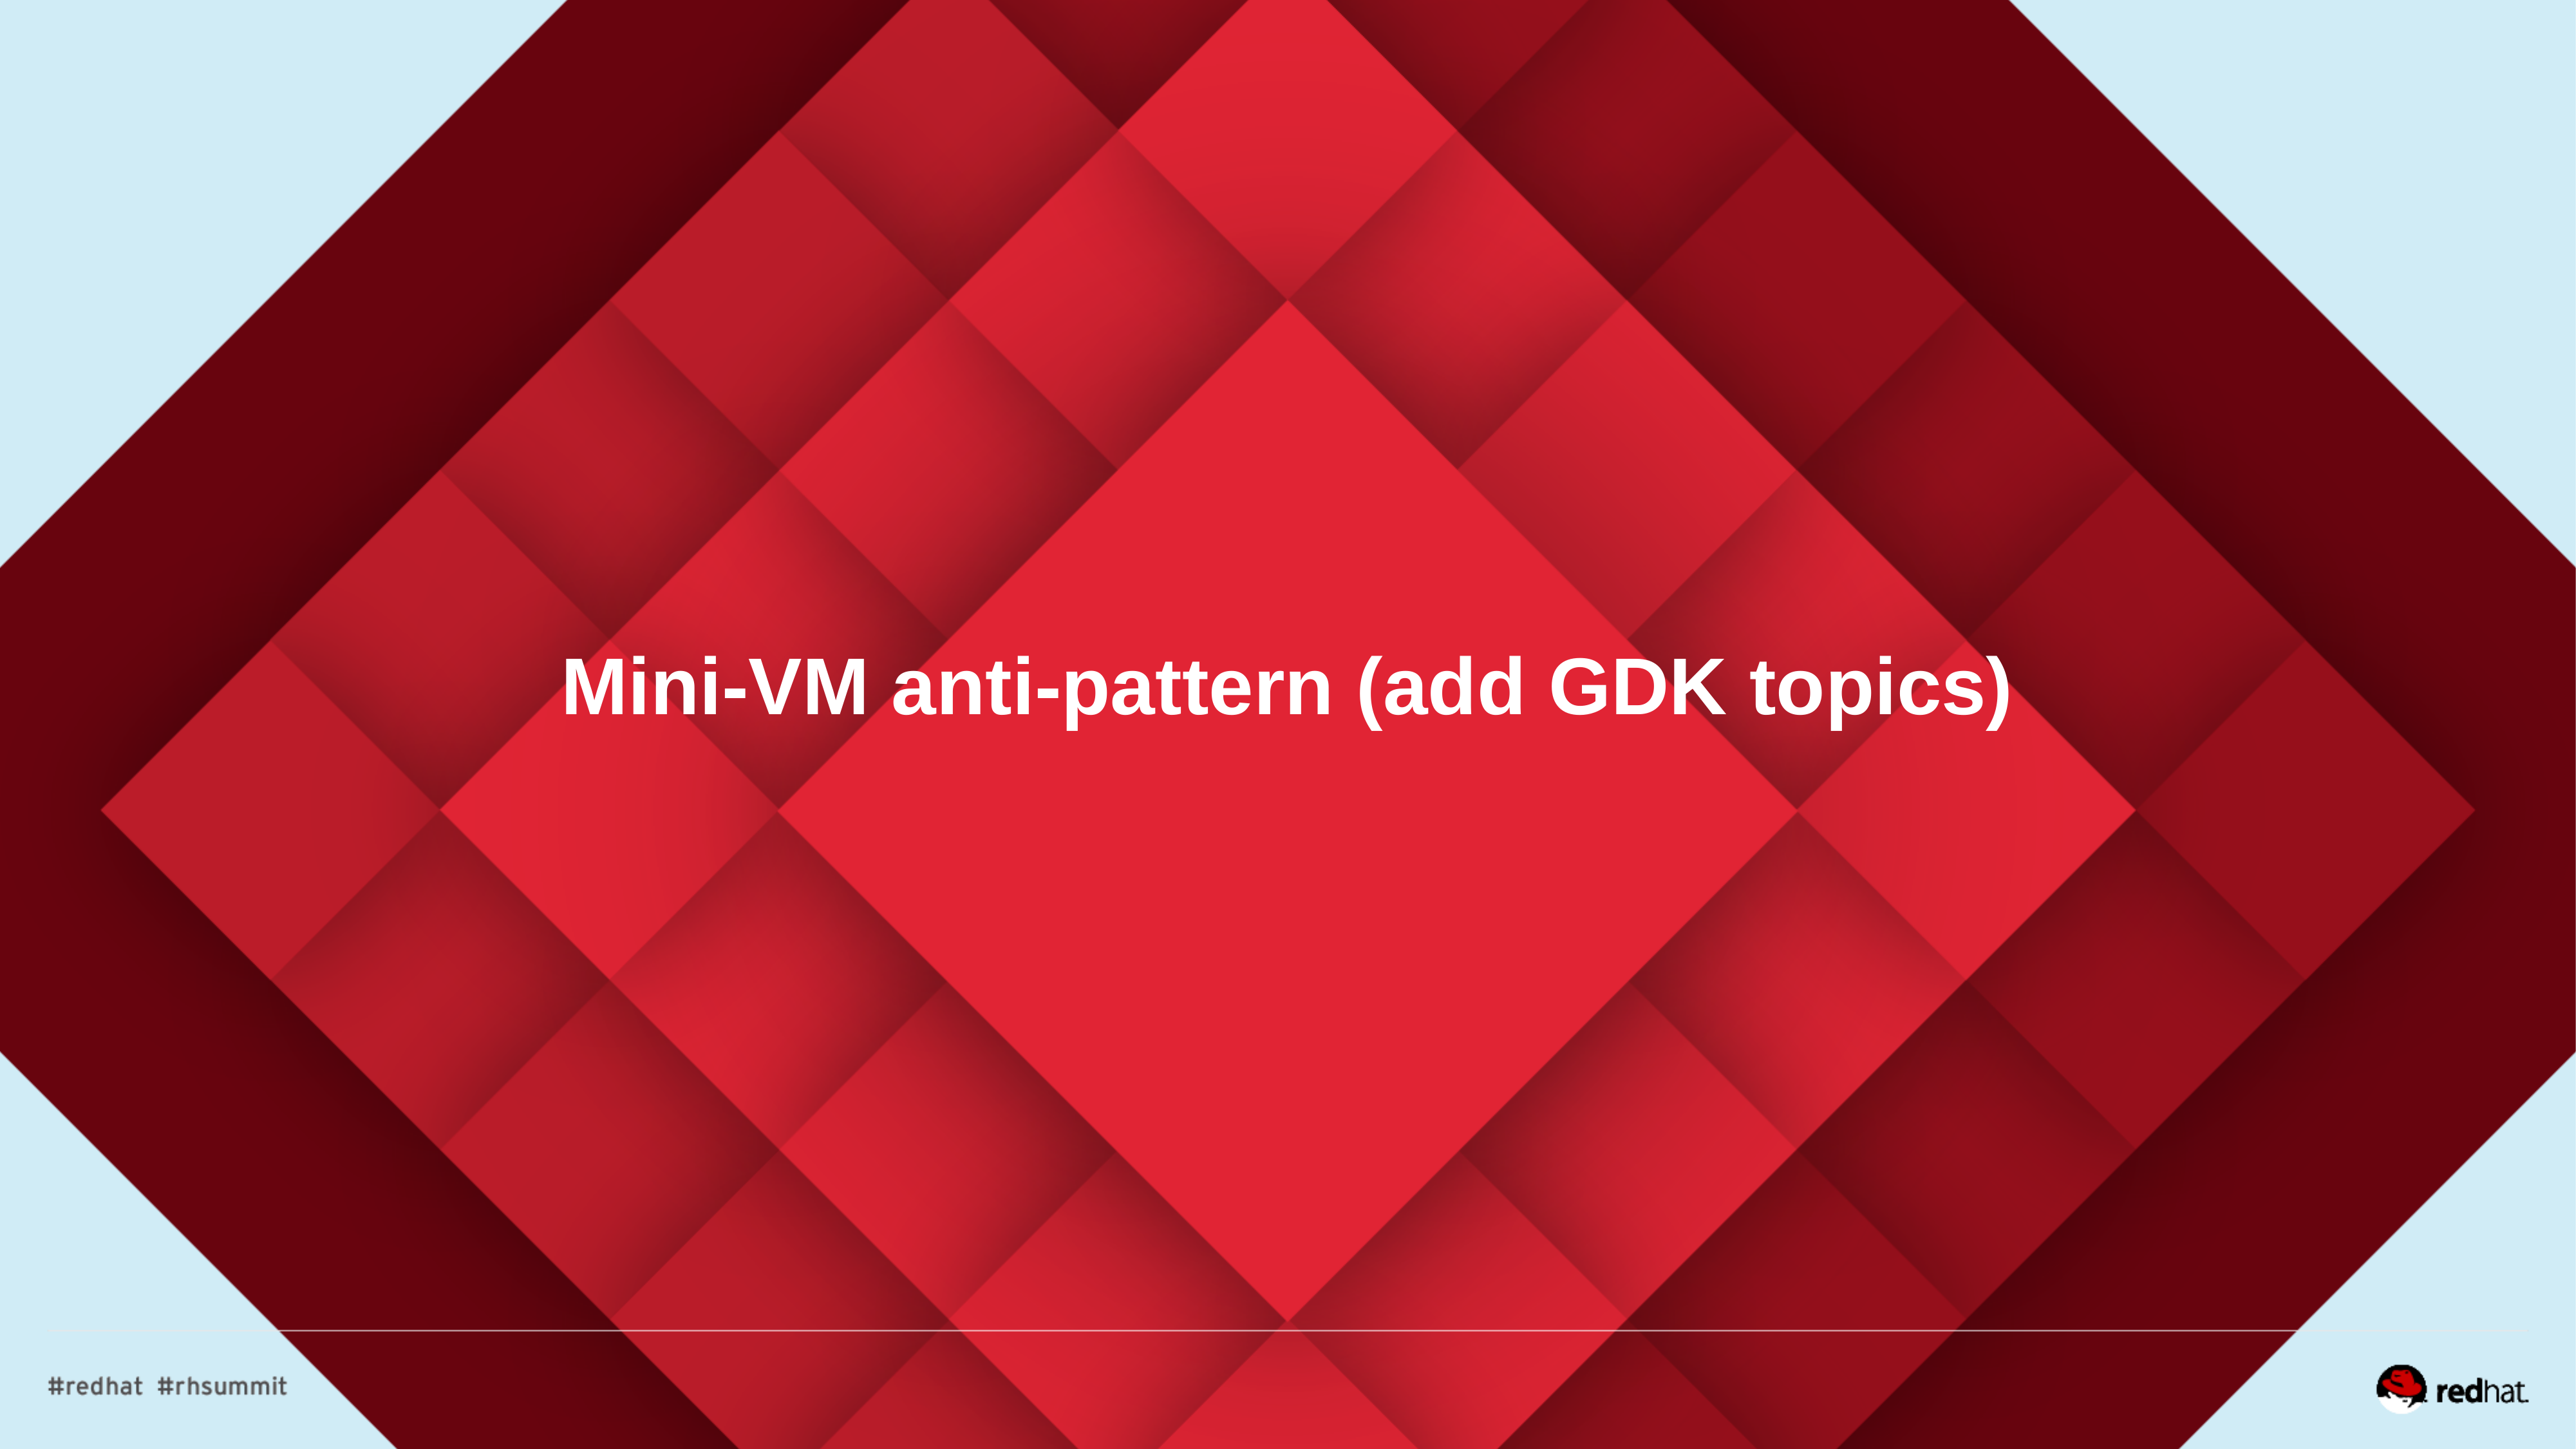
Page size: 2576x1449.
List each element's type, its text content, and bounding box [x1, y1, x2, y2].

picture [0, 0, 2576, 1449]
text_box Mini-VM anti-pattern (add GDK topics) [235, 636, 2341, 737]
